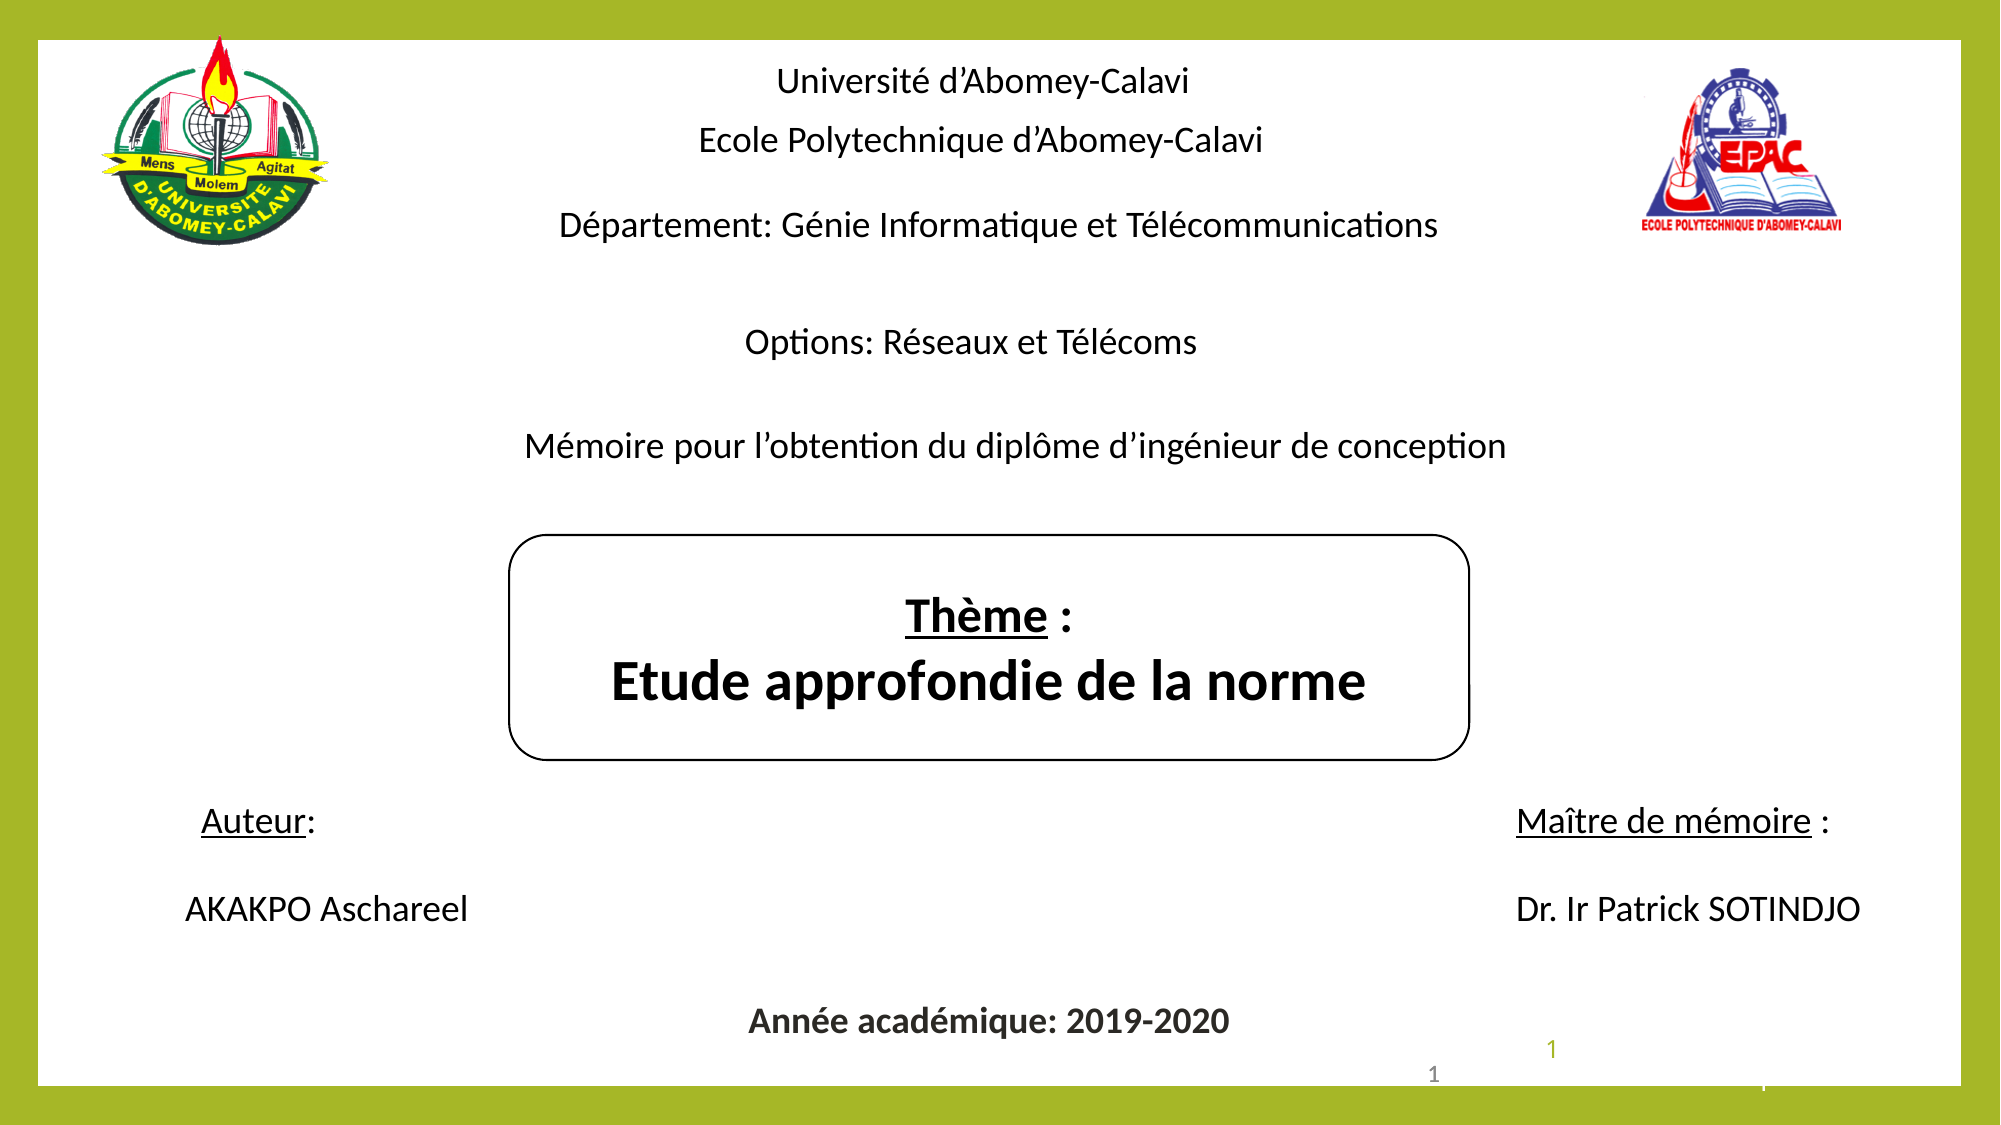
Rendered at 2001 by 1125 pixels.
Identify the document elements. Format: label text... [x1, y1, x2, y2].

text_box Département: Génie Informatique et Télécommunications [544, 192, 1457, 253]
text_box [1412, 1020, 1904, 1114]
text_box Année académique: 2019-2020 [733, 988, 1245, 1050]
text_box Options: Réseaux et Télécoms [729, 309, 1218, 370]
text_box Auteur: [185, 788, 535, 849]
text_box Mémoire pour l’obtention du diplôme d’ingénieur de conception [509, 413, 1536, 475]
text_box Maître de mémoire : [1501, 788, 1850, 849]
text_box Ecole Polytechnique d’Abomey-Calavi [683, 107, 1317, 169]
text_box Université d’Abomey-Calavi [761, 48, 1211, 110]
text_box AKAKPO Aschareel [170, 876, 487, 938]
list [0, 0, 2000, 1125]
text_box Thème : Etude approfondie de la norme [509, 534, 1470, 760]
picture [1642, 68, 1841, 232]
picture [97, 35, 329, 246]
text_box Dr. Ir Patrick SOTINDJO [1501, 876, 1880, 938]
